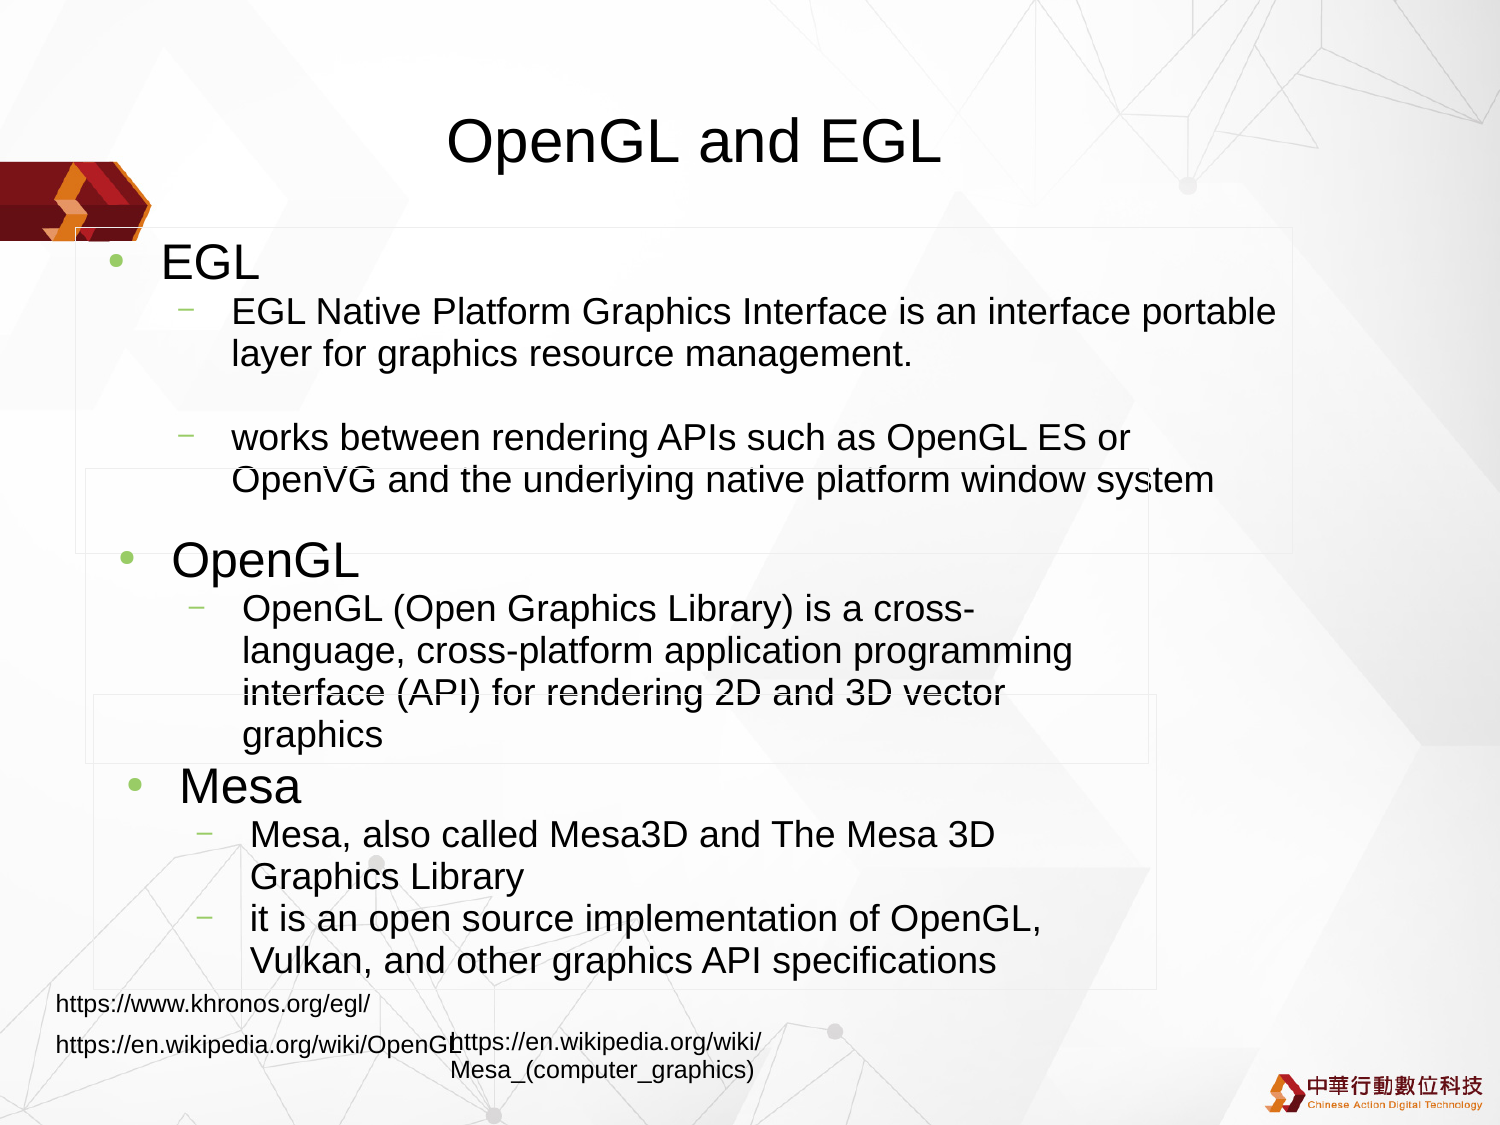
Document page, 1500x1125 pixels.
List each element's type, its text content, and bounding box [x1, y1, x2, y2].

text_box https://www.khronos.org/egl/ [40, 982, 495, 1035]
text_box OpenGL OpenGL (Open Graphics Library) is a cross-language, cross-platform application programming interface (API) for rendering 2D and 3D vector graphics [85, 468, 1149, 764]
text_box Mesa Mesa, also called Mesa3D and The Mesa 3D Graphics Library it is an open source implementation of OpenGL, Vulkan, and other graphics API specifications [93, 694, 1157, 990]
text_box https://en.wikipedia.org/wiki/OpenGL [40, 1035, 435, 1075]
picture [0, 0, 1500, 1125]
text_box https://en.wikipedia.org/wiki/Mesa_(computer_graphics) [435, 1020, 1054, 1092]
text_box EGL EGL Native Platform Graphics Interface is an interface portable layer for graphics resource management. works between rendering APIs such as OpenGL ES or OpenVG and the underlying native platform window system [75, 227, 1293, 554]
title OpenGL and EGL [159, 87, 1231, 195]
